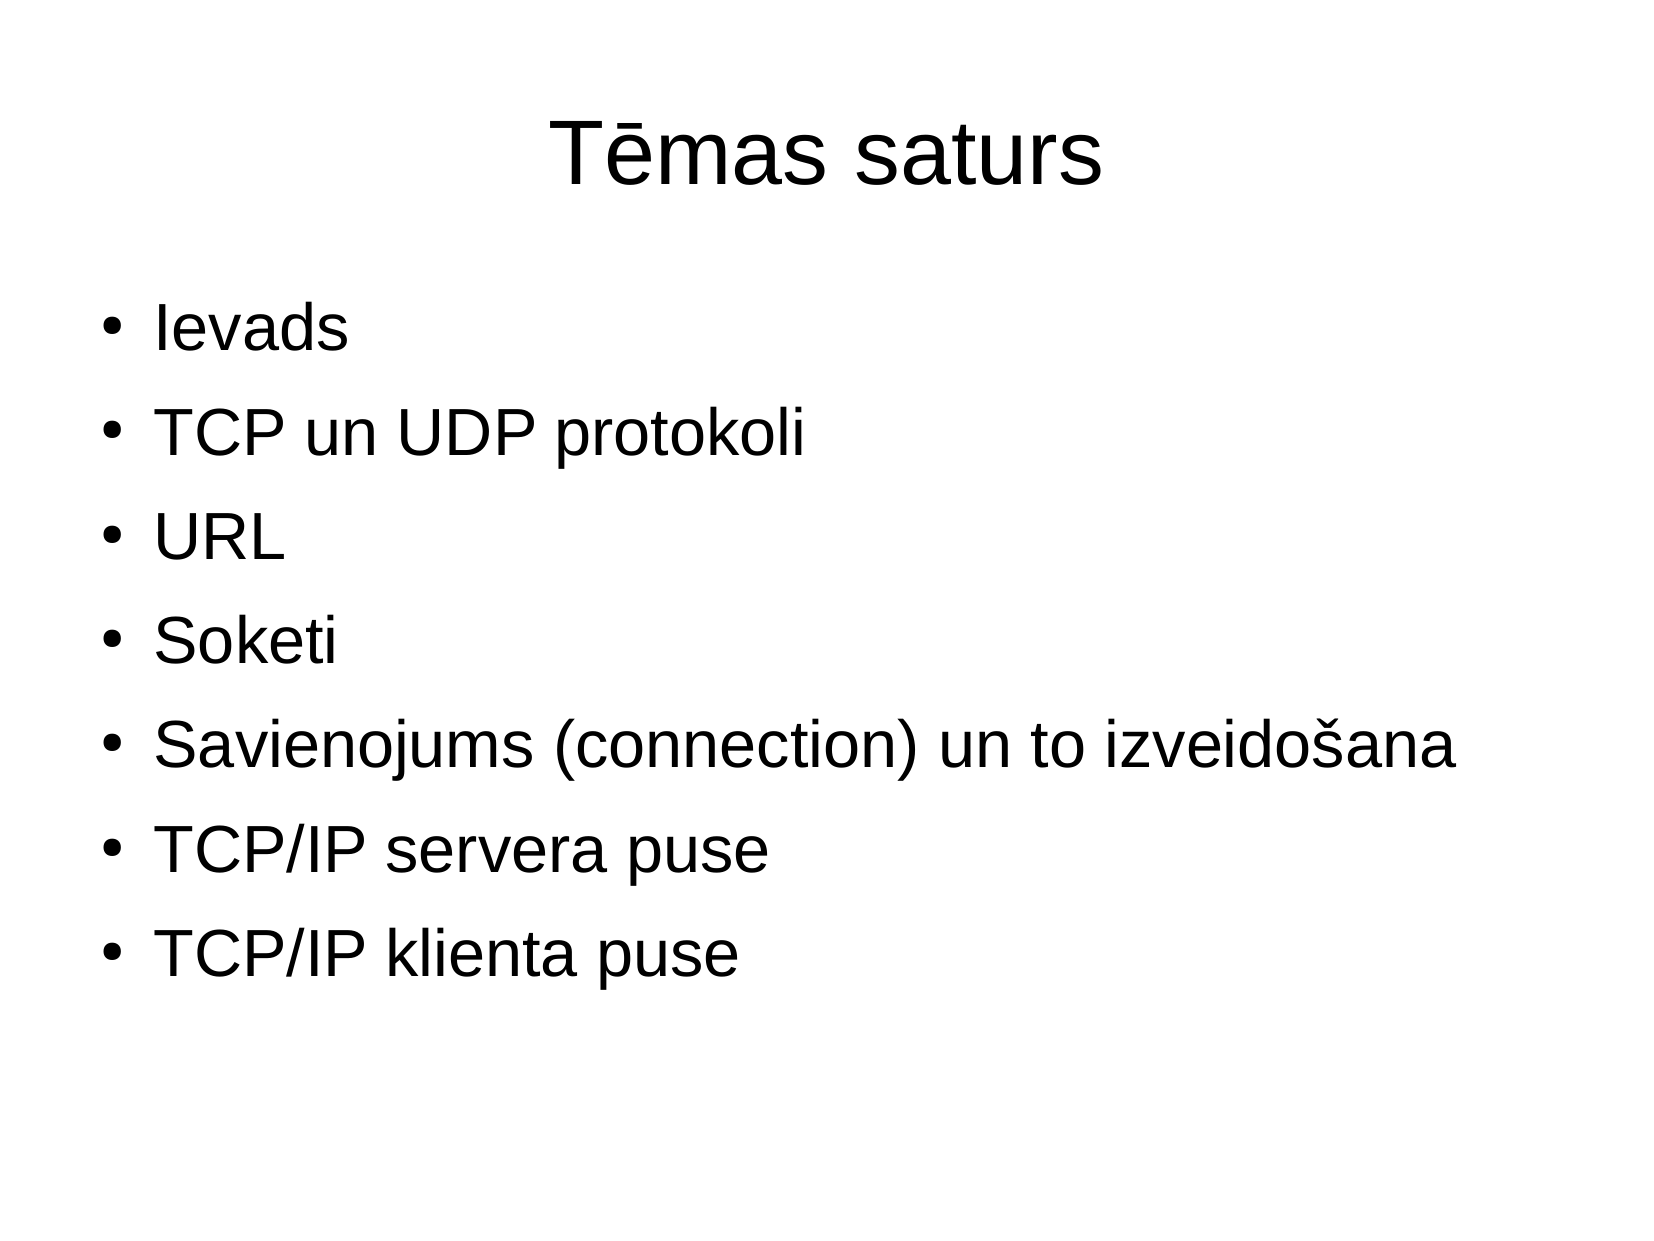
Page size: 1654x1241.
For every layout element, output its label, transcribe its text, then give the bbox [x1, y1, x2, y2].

title Tēmas saturs [82, 49, 1571, 257]
list Ievads TCP un UDP protokoli URL Soketi Savienojums (connection) un to izveidošana TCP/IP servera puse TCP/IP klienta puse [82, 290, 1538, 1010]
